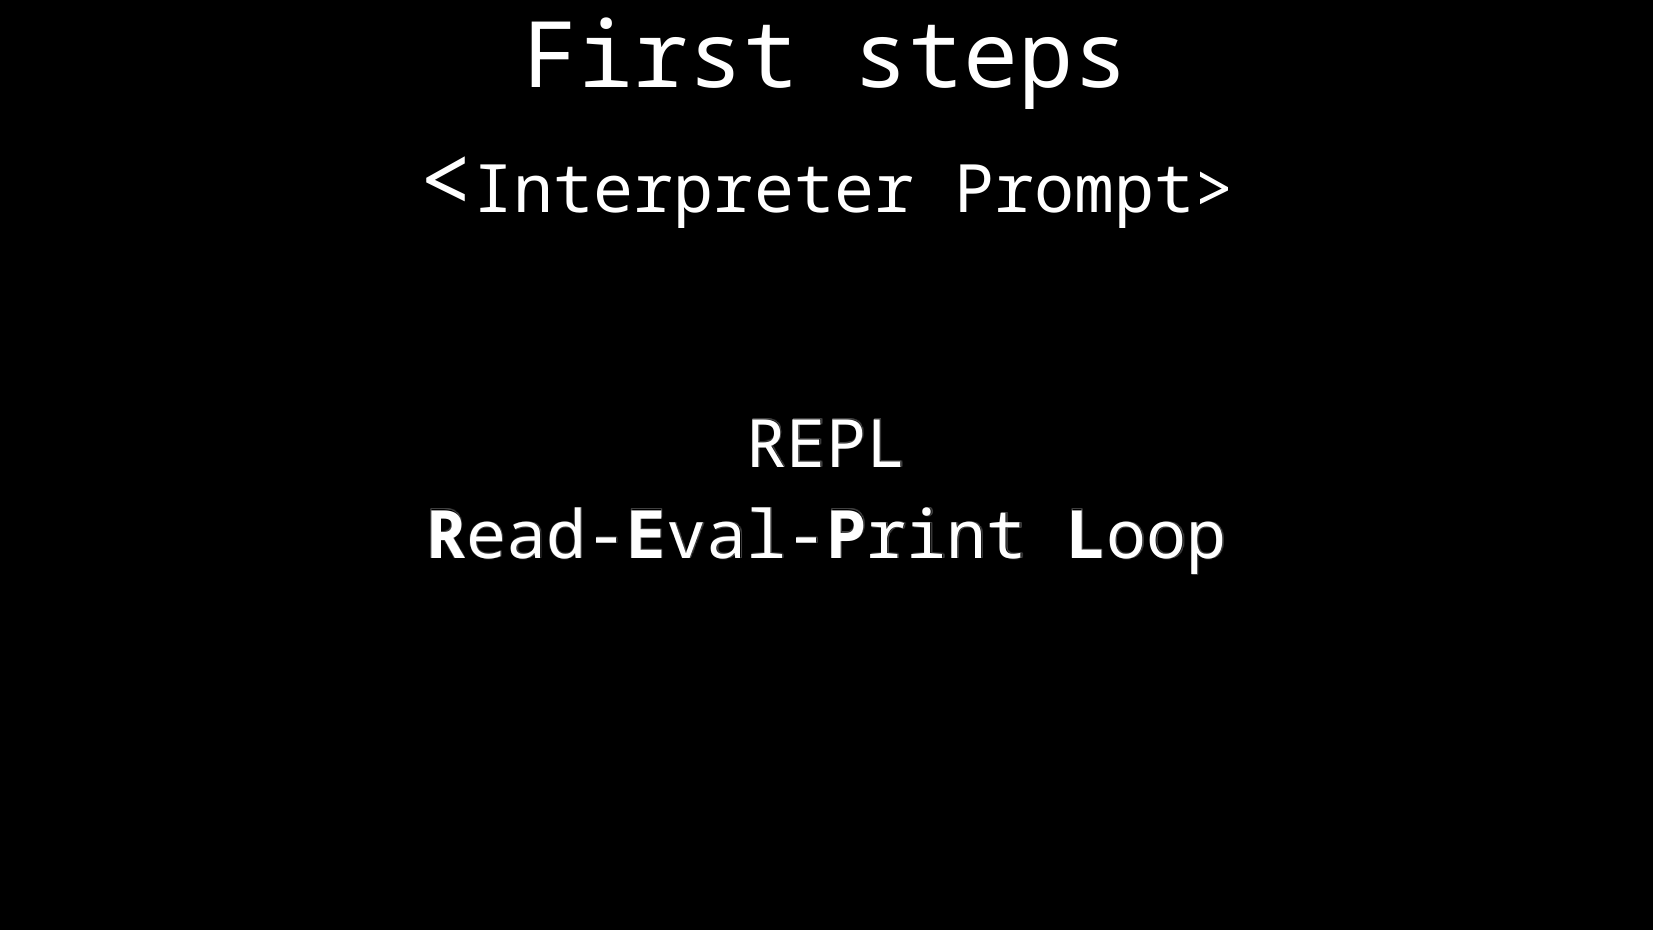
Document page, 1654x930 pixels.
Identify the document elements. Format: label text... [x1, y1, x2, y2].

subtitle REPL Read-Eval-Print Loop [82, 217, 1571, 757]
title First steps <Interpreter Prompt> [82, 22, 1571, 207]
